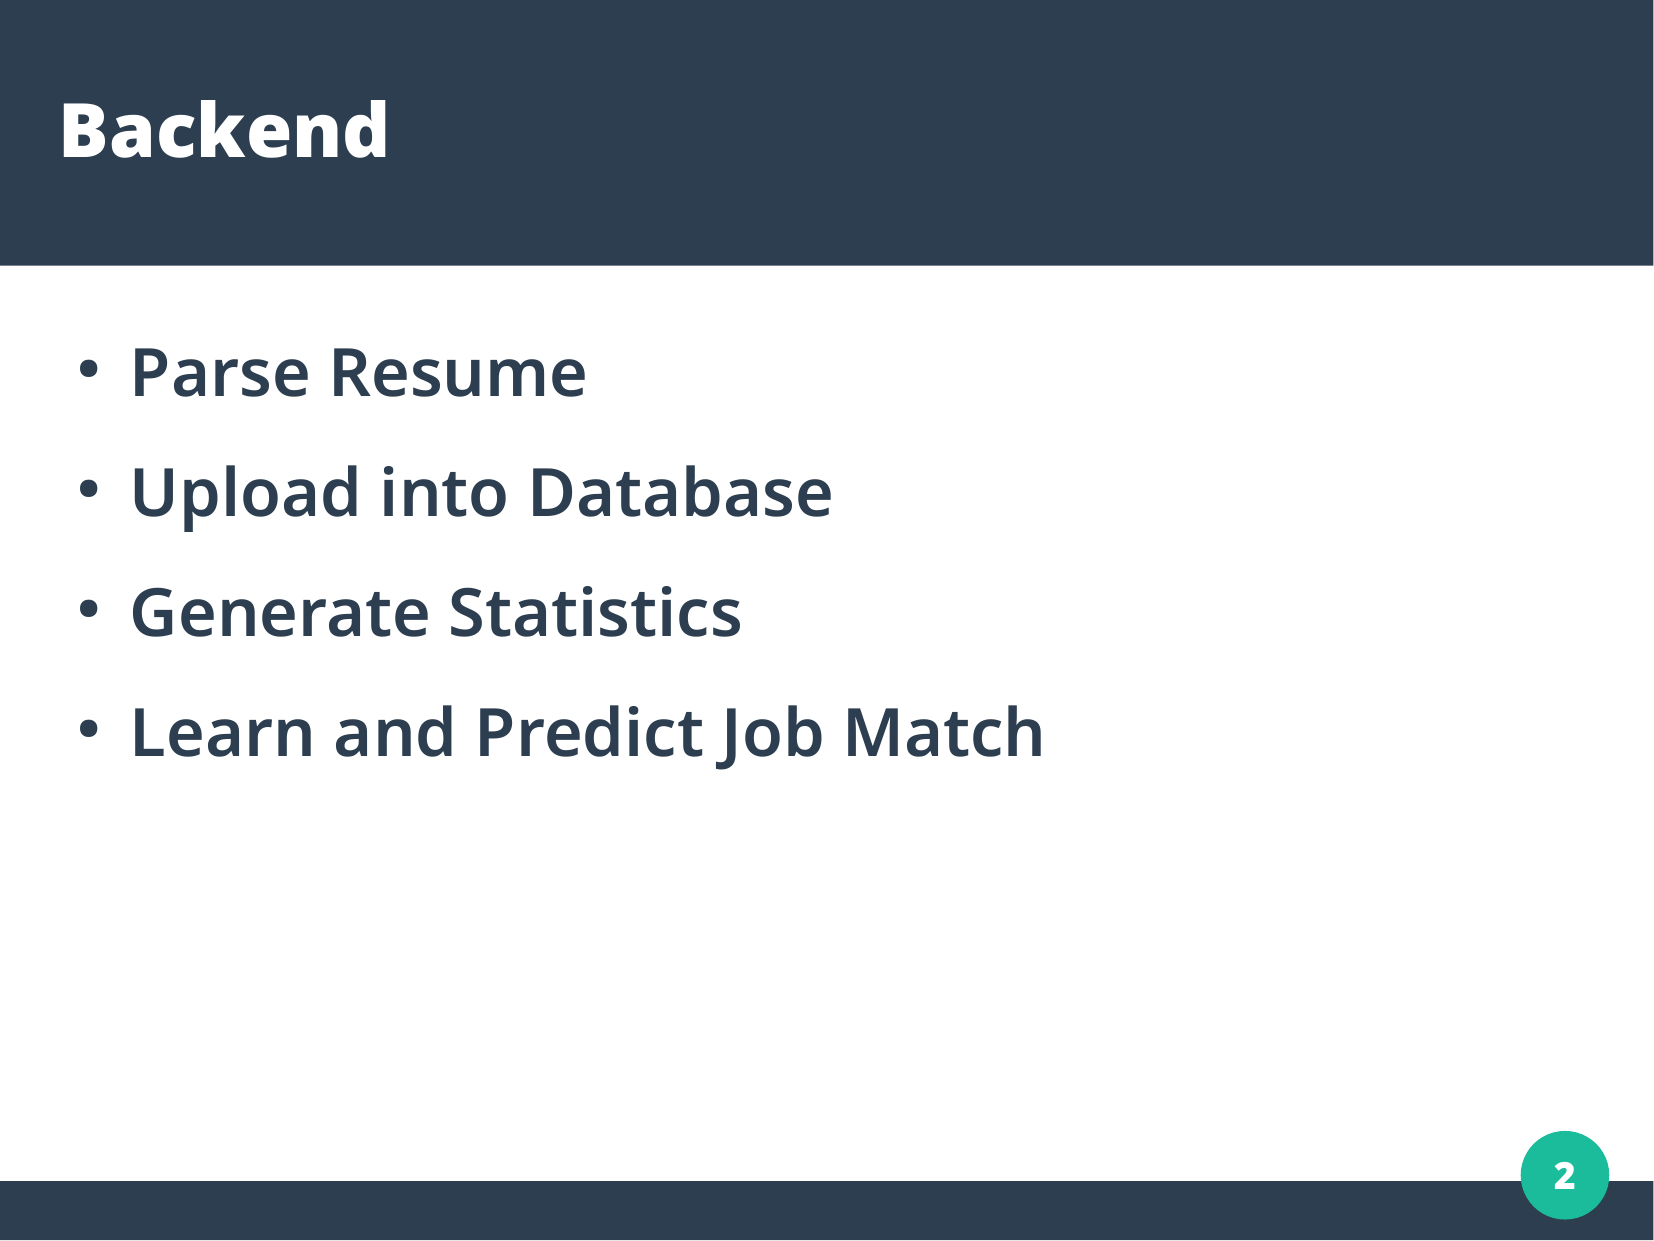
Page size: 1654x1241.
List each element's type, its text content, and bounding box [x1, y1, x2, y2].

title Backend [59, 49, 1595, 207]
list Parse Resume Upload into Database Generate Statistics Learn and Predict Job Match [59, 324, 1595, 1152]
